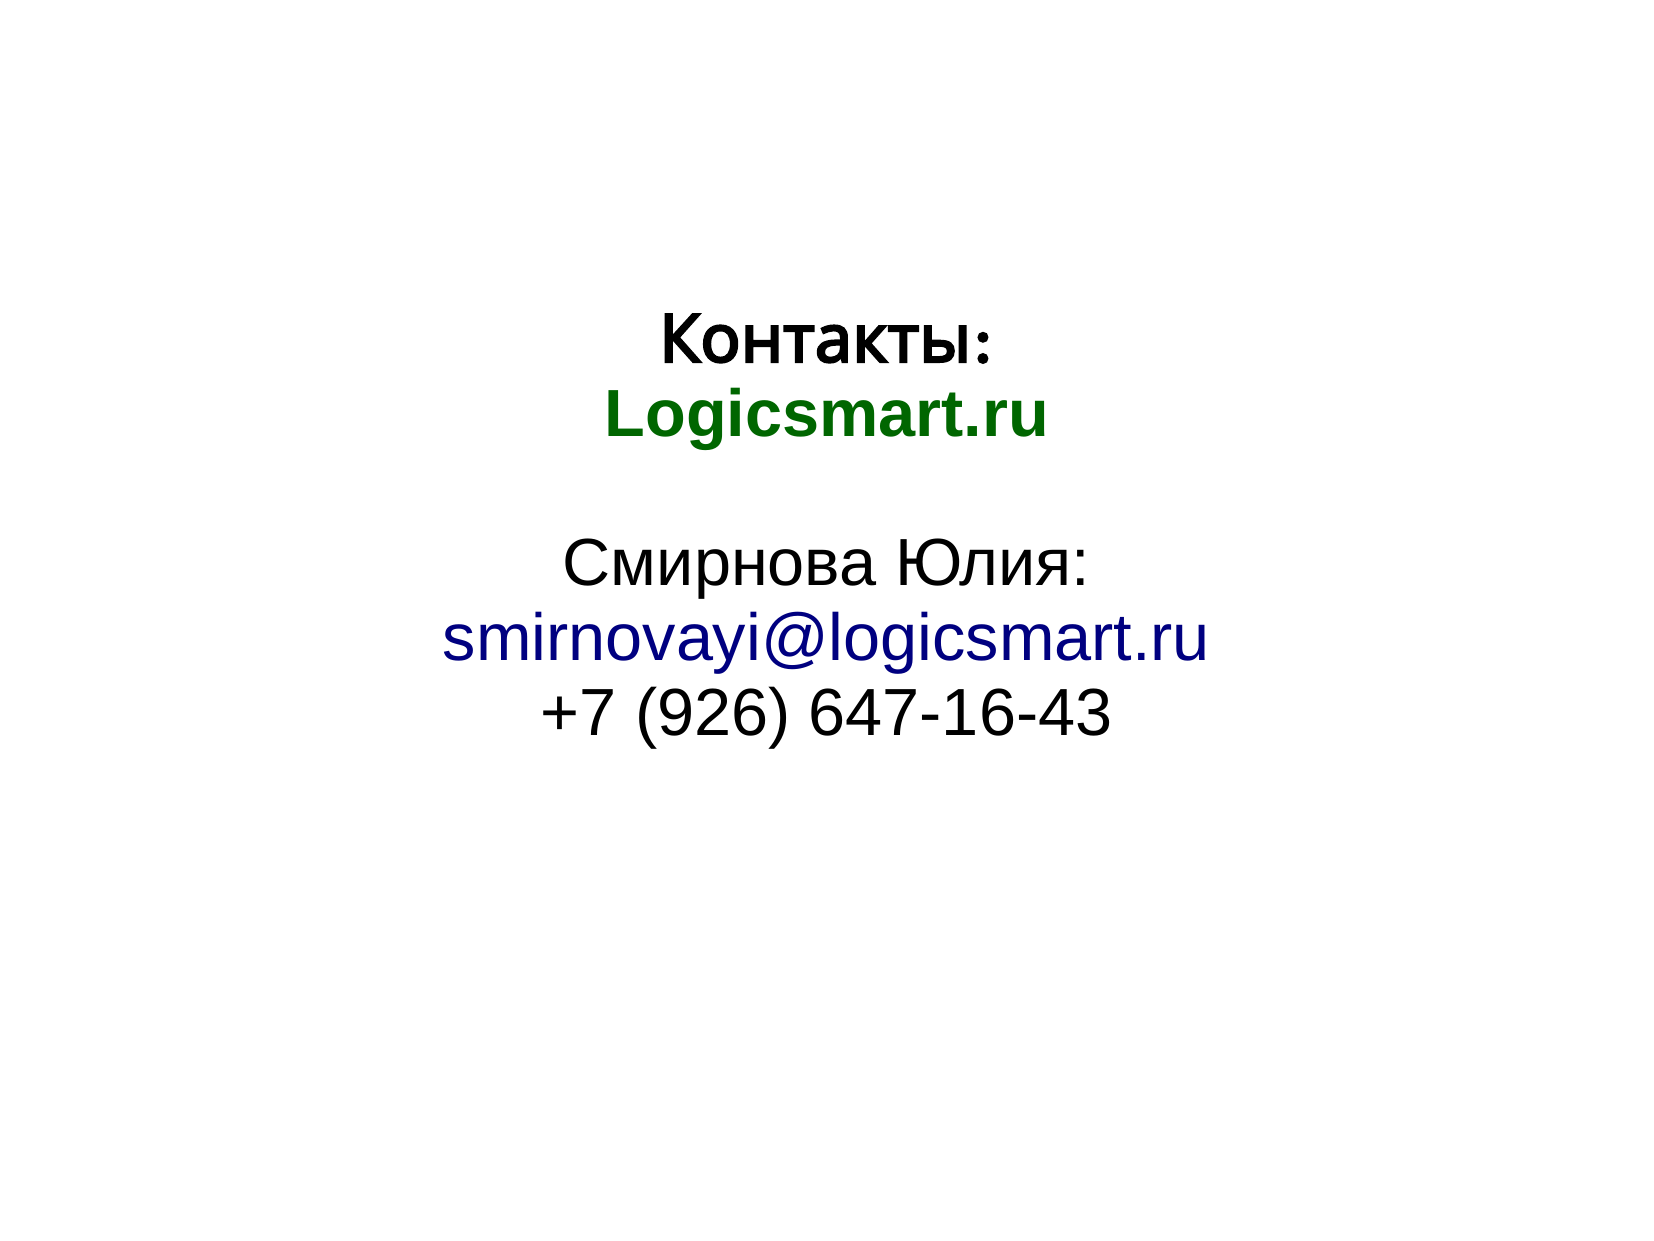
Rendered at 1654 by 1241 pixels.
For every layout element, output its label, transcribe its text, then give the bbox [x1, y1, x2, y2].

subtitle Контакты: Logicsmart.ru Смирнова Юлия: smirnovayi@logicsmart.ru +7 (926) 647-16-43 [82, 49, 1571, 1010]
